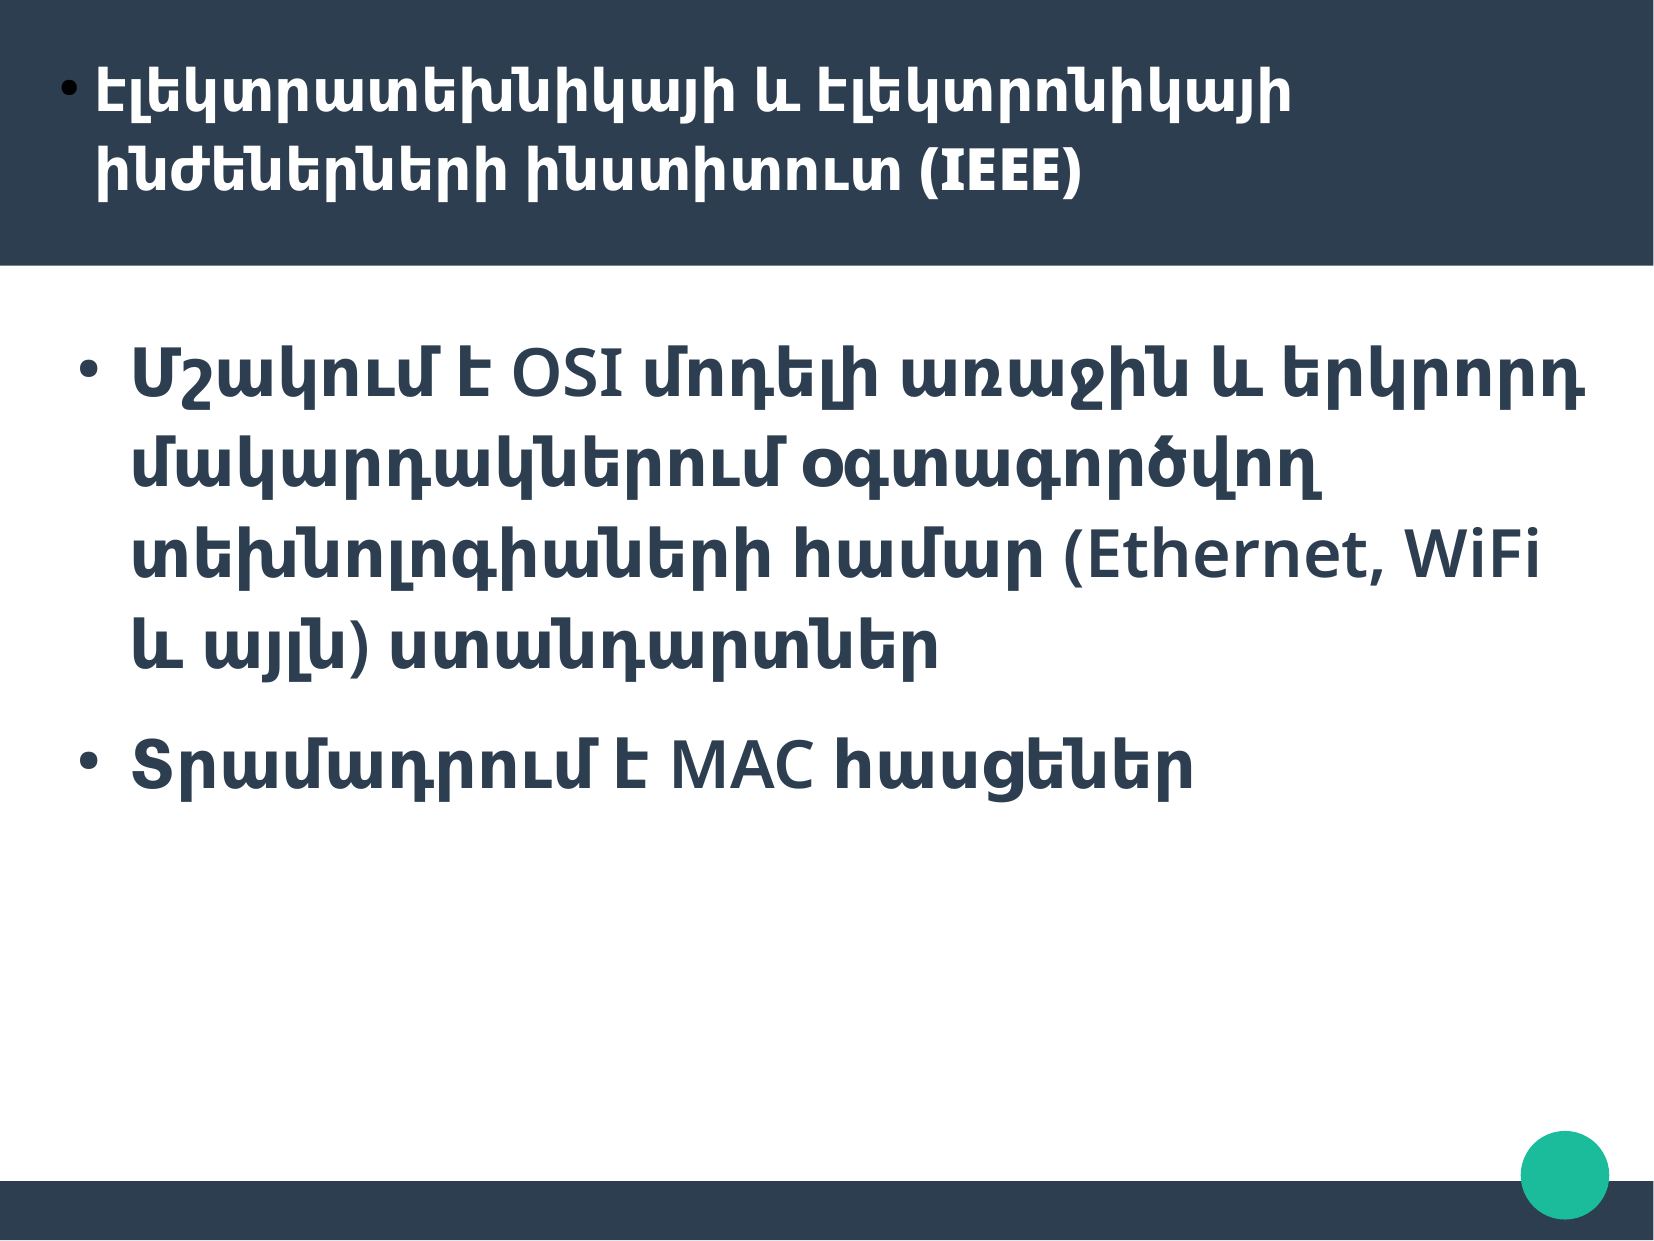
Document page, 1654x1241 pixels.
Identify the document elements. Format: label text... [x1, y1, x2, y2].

list Մշակում է OSI մոդելի առաջին և երկրորդ մակարդակներում օգտագործվող տեխնոլոգիաների համար (Ethernet, WiFi և այլն) ստանդարտներ Տրամադրում է MAC հասցեներ [59, 324, 1595, 1152]
title էլեկտրատեխնիկայի և էլեկտրոնիկայի ինժեներների ինստիտուտ (IEEE) [59, 49, 1595, 207]
